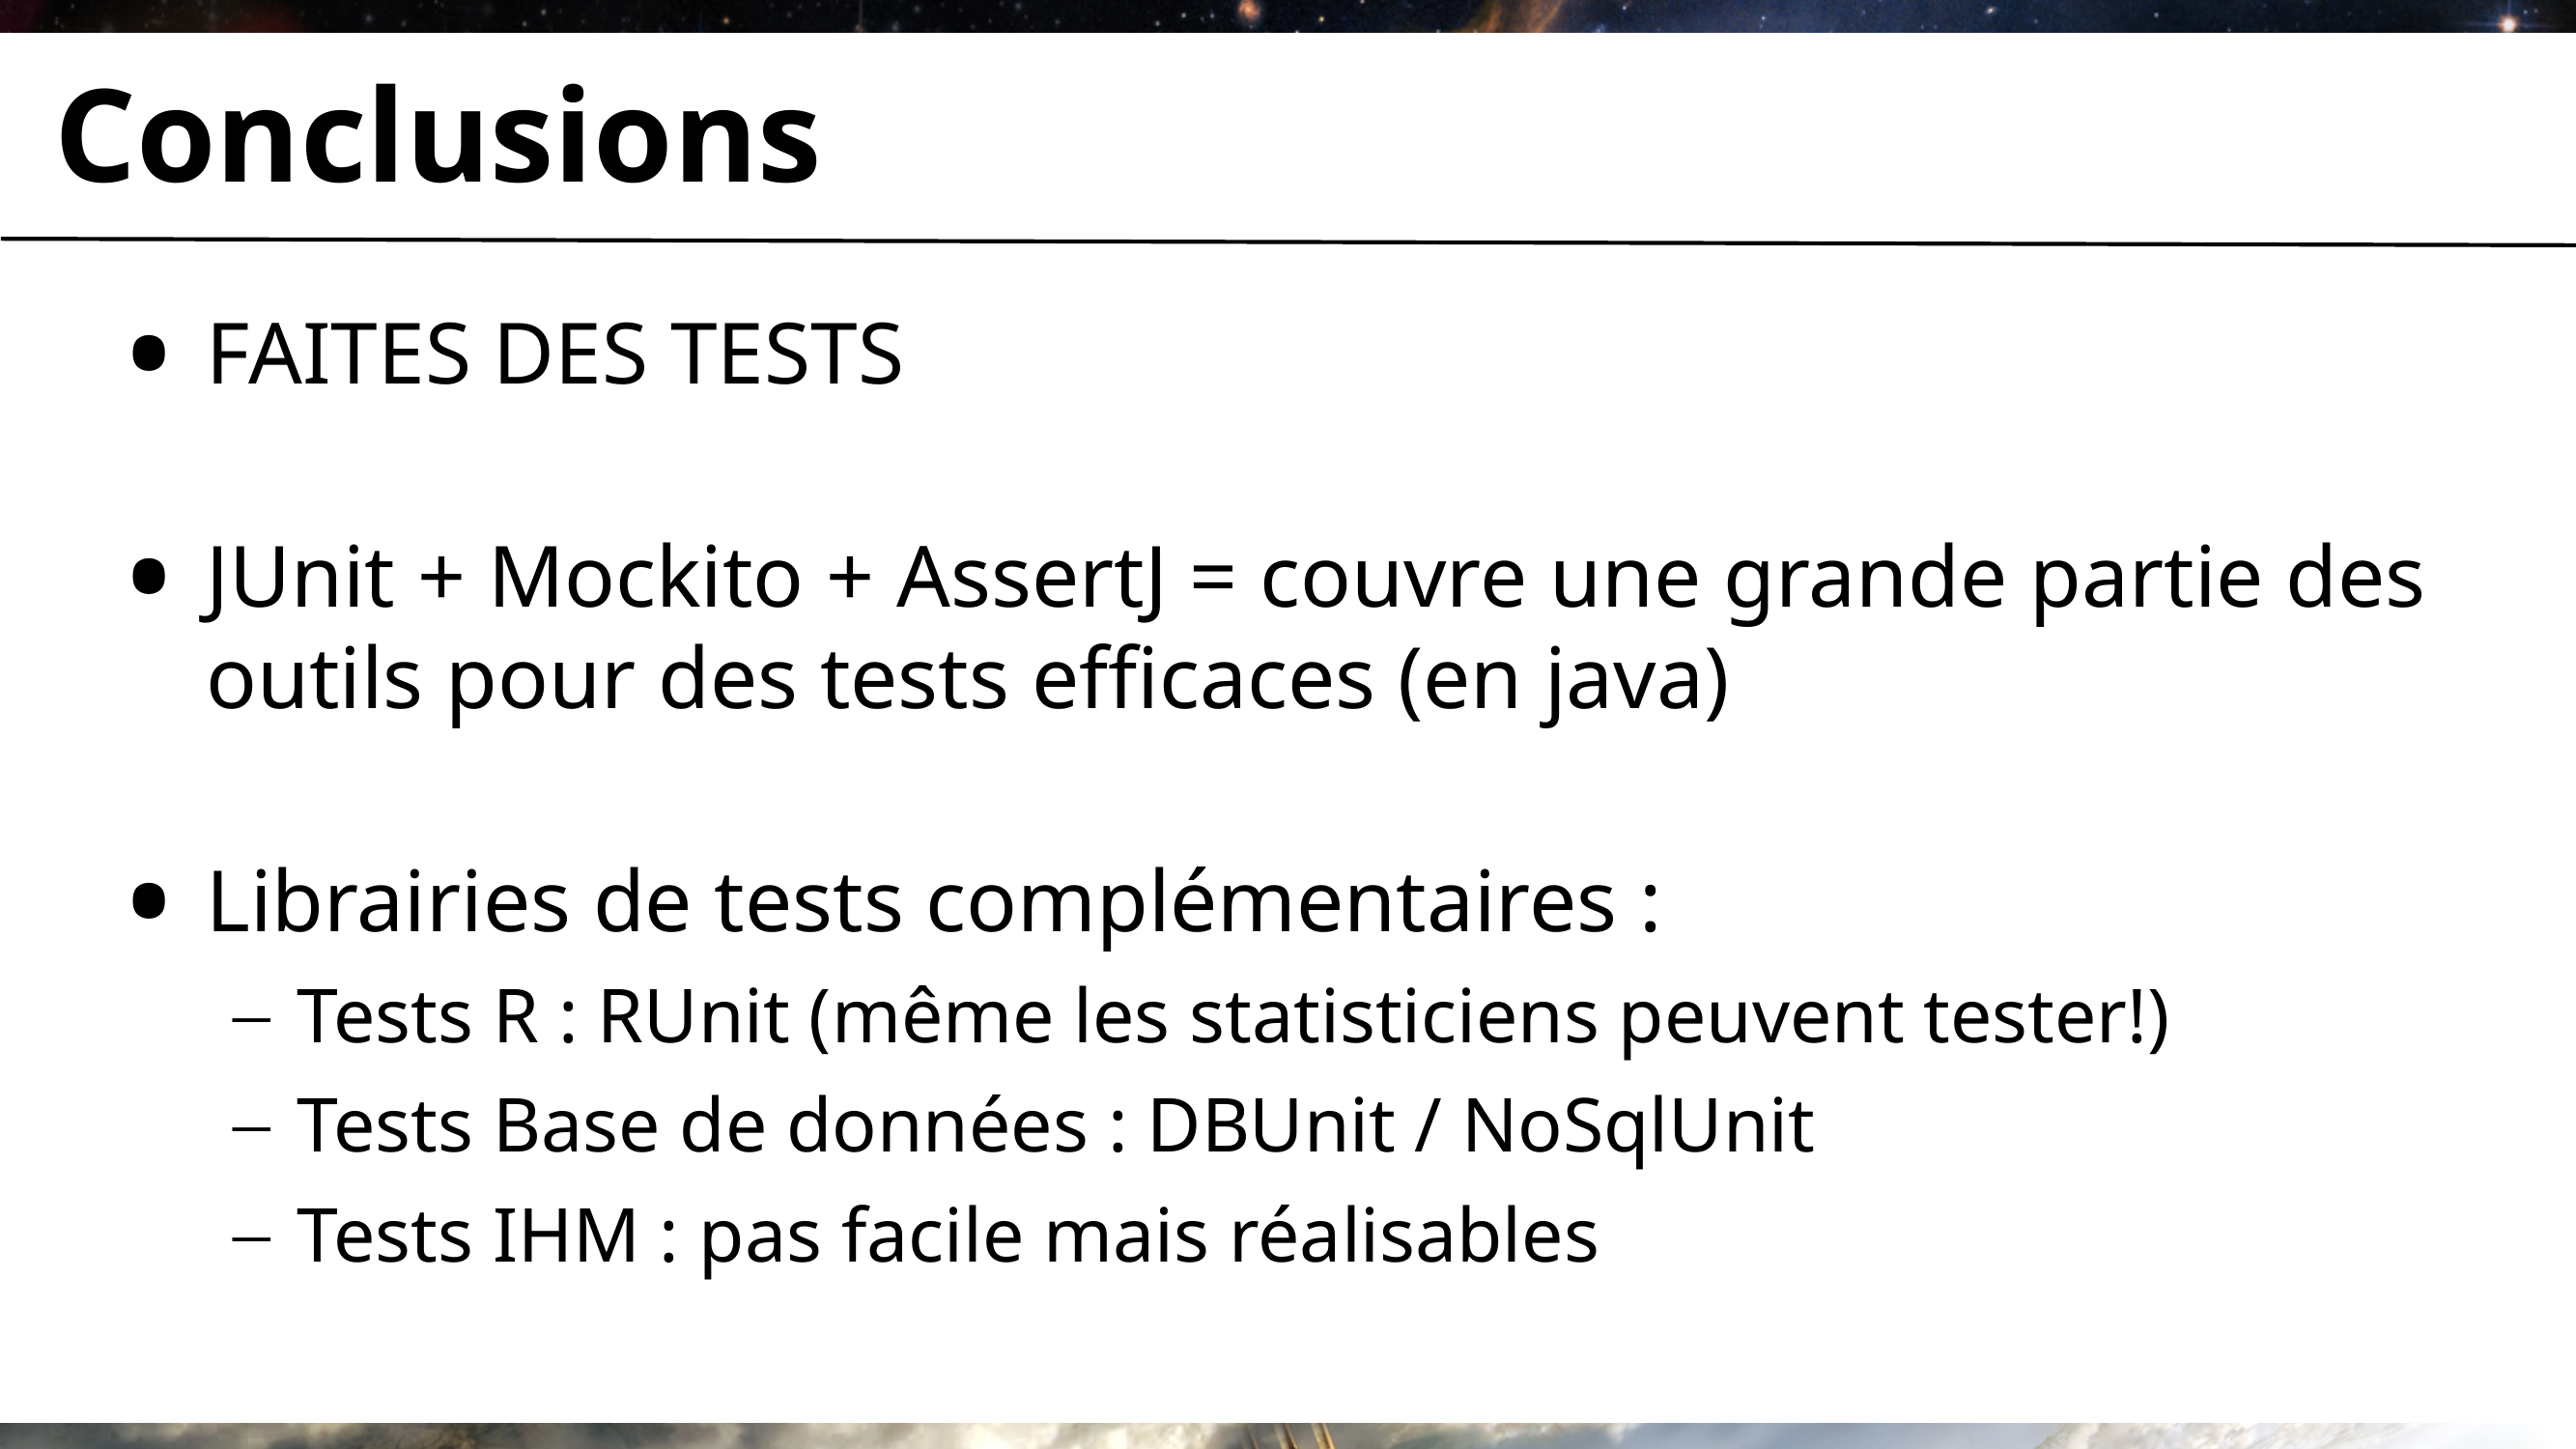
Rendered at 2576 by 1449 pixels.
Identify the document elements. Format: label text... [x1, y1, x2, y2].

list FAITES DES TESTS JUnit + Mockito + AssertJ = couvre une grande partie des outils pour des tests efficaces (en java) Librairies de tests complémentaires : Tests R : RUnit (même les statisticiens peuvent tester!) Tests Base de données : DBUnit / NoSqlUnit Tests IHM : pas facile mais réalisables [79, 291, 2510, 1375]
title Conclusions [45, 12, 2528, 250]
picture [0, 1423, 2576, 1449]
picture [0, 0, 2576, 33]
